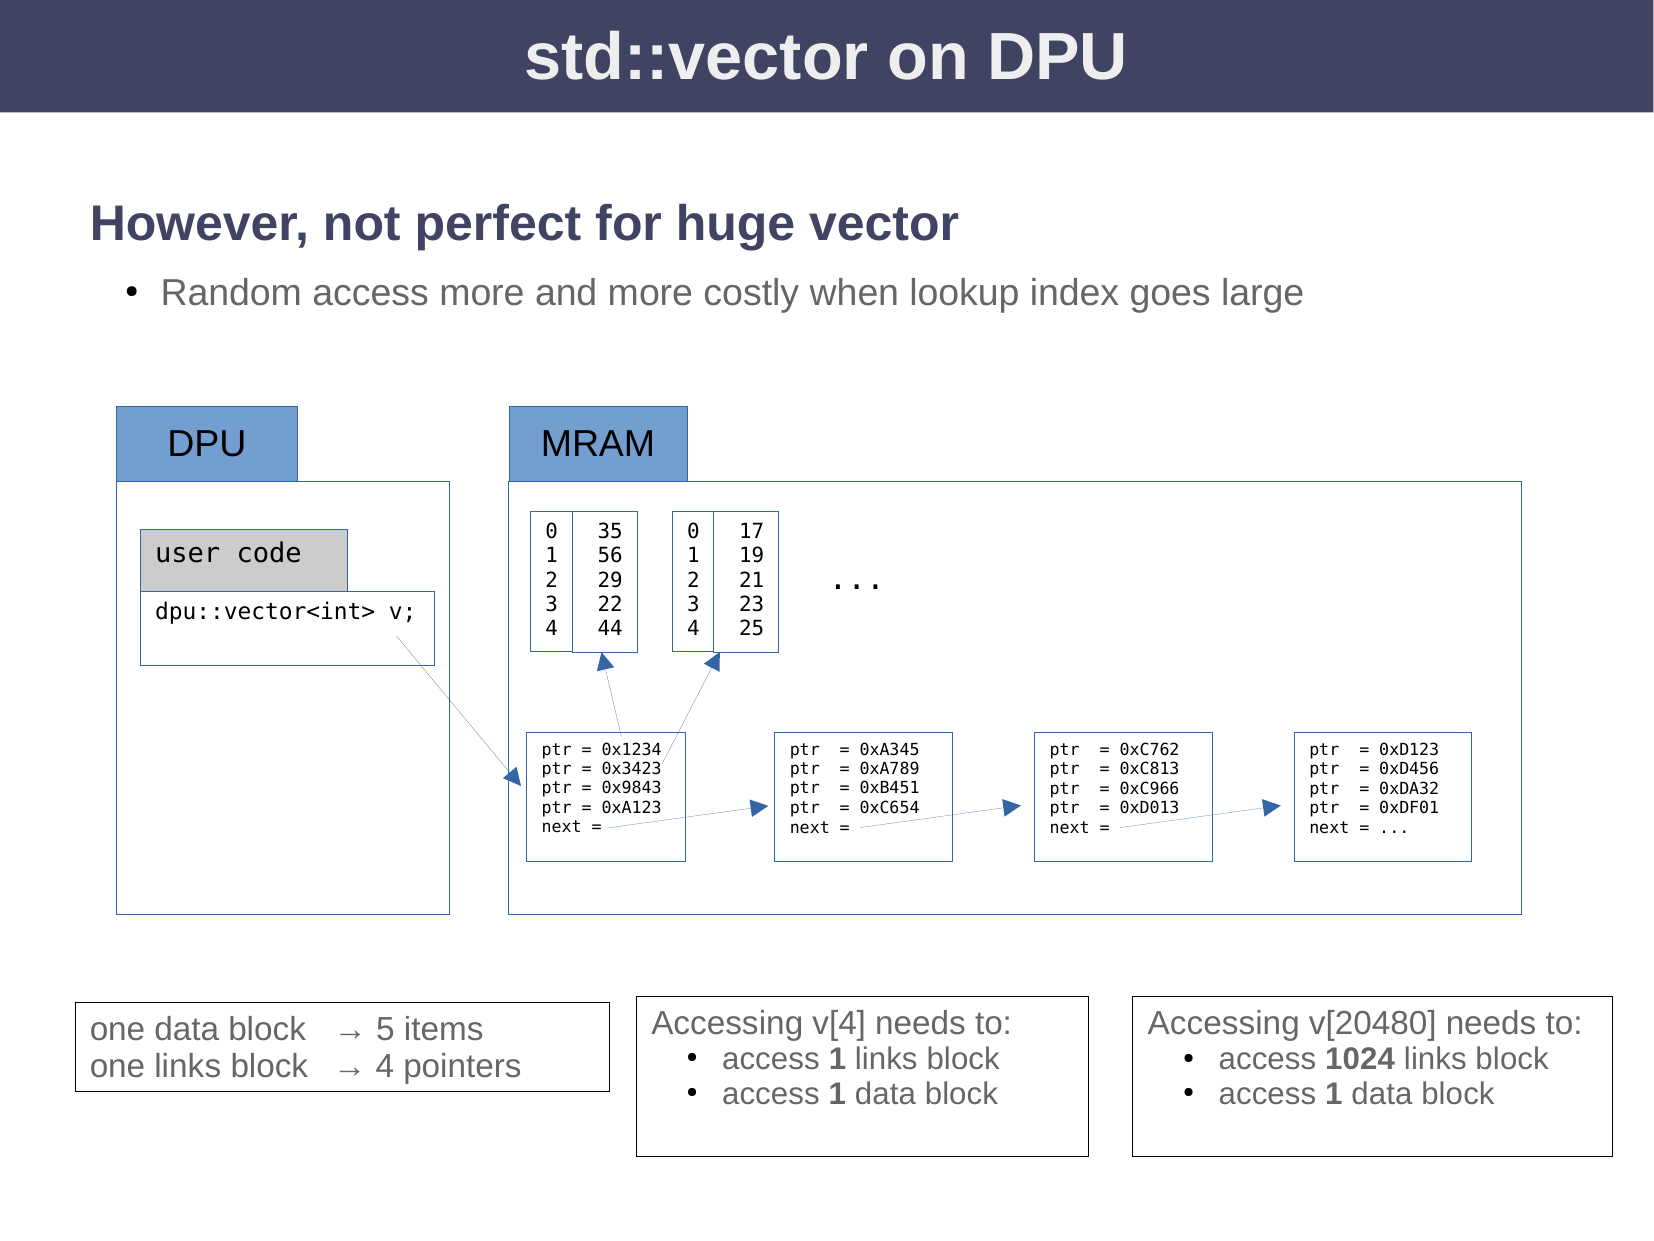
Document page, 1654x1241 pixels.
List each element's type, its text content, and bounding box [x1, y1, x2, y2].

text_box 17 19 21 23 25 [713, 511, 779, 653]
text_box one data block → 5 items one links block → 4 pointers [75, 1002, 610, 1092]
text_box ... [813, 553, 902, 605]
text_box 0 1 2 3 4 [672, 511, 713, 652]
text_box std::vector on DPU [0, 0, 1654, 113]
text_box ptr = 0x1234 ptr = 0x3423 ptr = 0x9843 ptr = 0xA123 next = [526, 732, 686, 862]
text_box 35 56 29 22 44 [572, 511, 638, 653]
text_box DPU [116, 406, 298, 482]
text_box ptr = 0xD123 ptr = 0xD456 ptr = 0xDA32 ptr = 0xDF01 next = ... [1294, 732, 1472, 862]
text_box However, not perfect for huge vector Random access more and more costly when lookup index goes large [75, 187, 1576, 447]
text_box dpu::vector<int> v; [140, 591, 435, 666]
text_box MRAM [509, 406, 688, 482]
text_box ptr = 0xC762 ptr = 0xC813 ptr = 0xC966 ptr = 0xD013 next = [1034, 732, 1213, 862]
text_box Accessing v[4] needs to: access 1 links block access 1 data block [636, 996, 1089, 1157]
text_box ptr = 0xA345 ptr = 0xA789 ptr = 0xB451 ptr = 0xC654 next = [774, 732, 953, 862]
text_box Accessing v[20480] needs to: access 1024 links block access 1 data block [1132, 996, 1613, 1157]
text_box user code [140, 529, 348, 592]
text_box 0 1 2 3 4 [530, 511, 572, 652]
